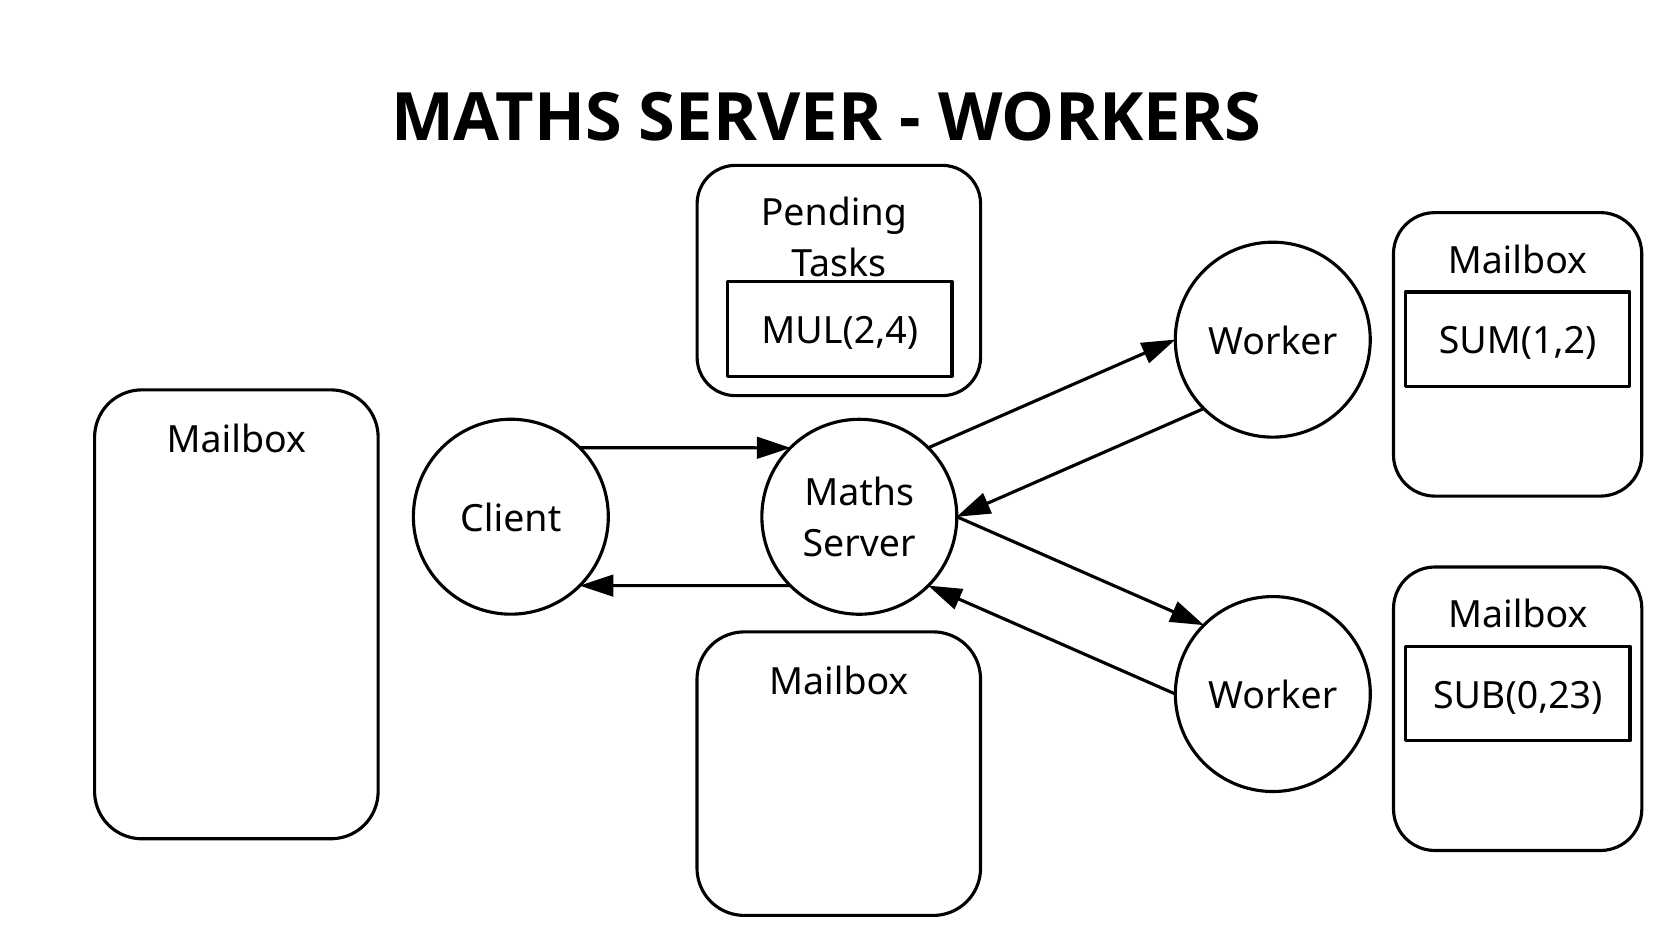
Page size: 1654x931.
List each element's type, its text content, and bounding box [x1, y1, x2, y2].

text_box Mailbox [1393, 212, 1642, 497]
text_box Maths Server [761, 419, 957, 615]
text_box SUM(1,2) [1405, 291, 1630, 387]
text_box Worker [1175, 596, 1371, 792]
text_box SUB(0,23) [1405, 646, 1630, 741]
text_box Pending Tasks [697, 165, 981, 396]
text_box Mailbox [1393, 566, 1642, 851]
title MATHS SERVER - WORKERS [82, 36, 1571, 193]
text_box Client [413, 419, 609, 615]
text_box Mailbox [697, 631, 981, 916]
text_box Mailbox [94, 389, 379, 839]
text_box MUL(2,4) [727, 281, 952, 377]
text_box Worker [1175, 242, 1371, 438]
